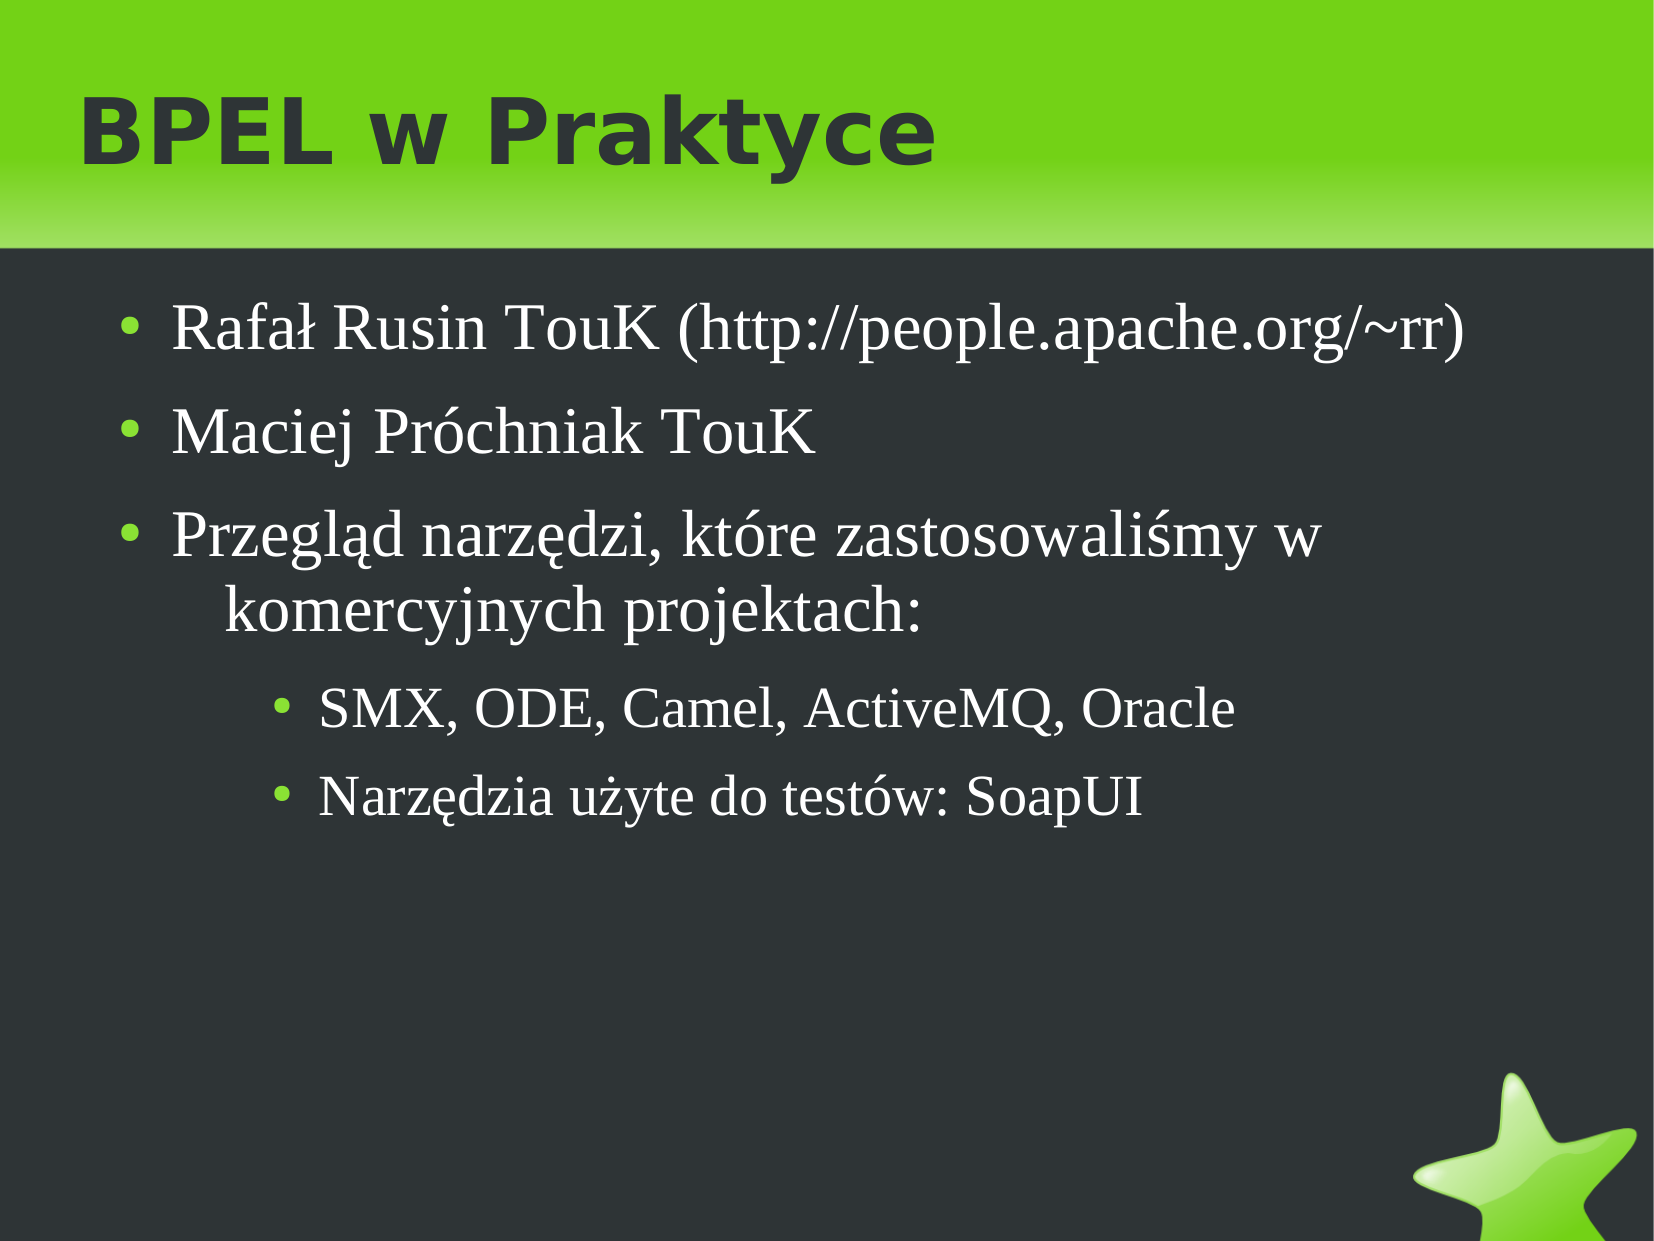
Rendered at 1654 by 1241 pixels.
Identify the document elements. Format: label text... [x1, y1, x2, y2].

picture [0, 0, 1654, 1241]
list Rafał Rusin TouK (http://people.apache.org/~rr) Maciej Próchniak TouK Przegląd narzędzi, które zastosowaliśmy w komercyjnych projektach: SMX, ODE, Camel, ActiveMQ, Oracle Narzędzia użyte do testów: SoapUI [82, 290, 1571, 1094]
title BPEL w Praktyce [76, 36, 1565, 229]
